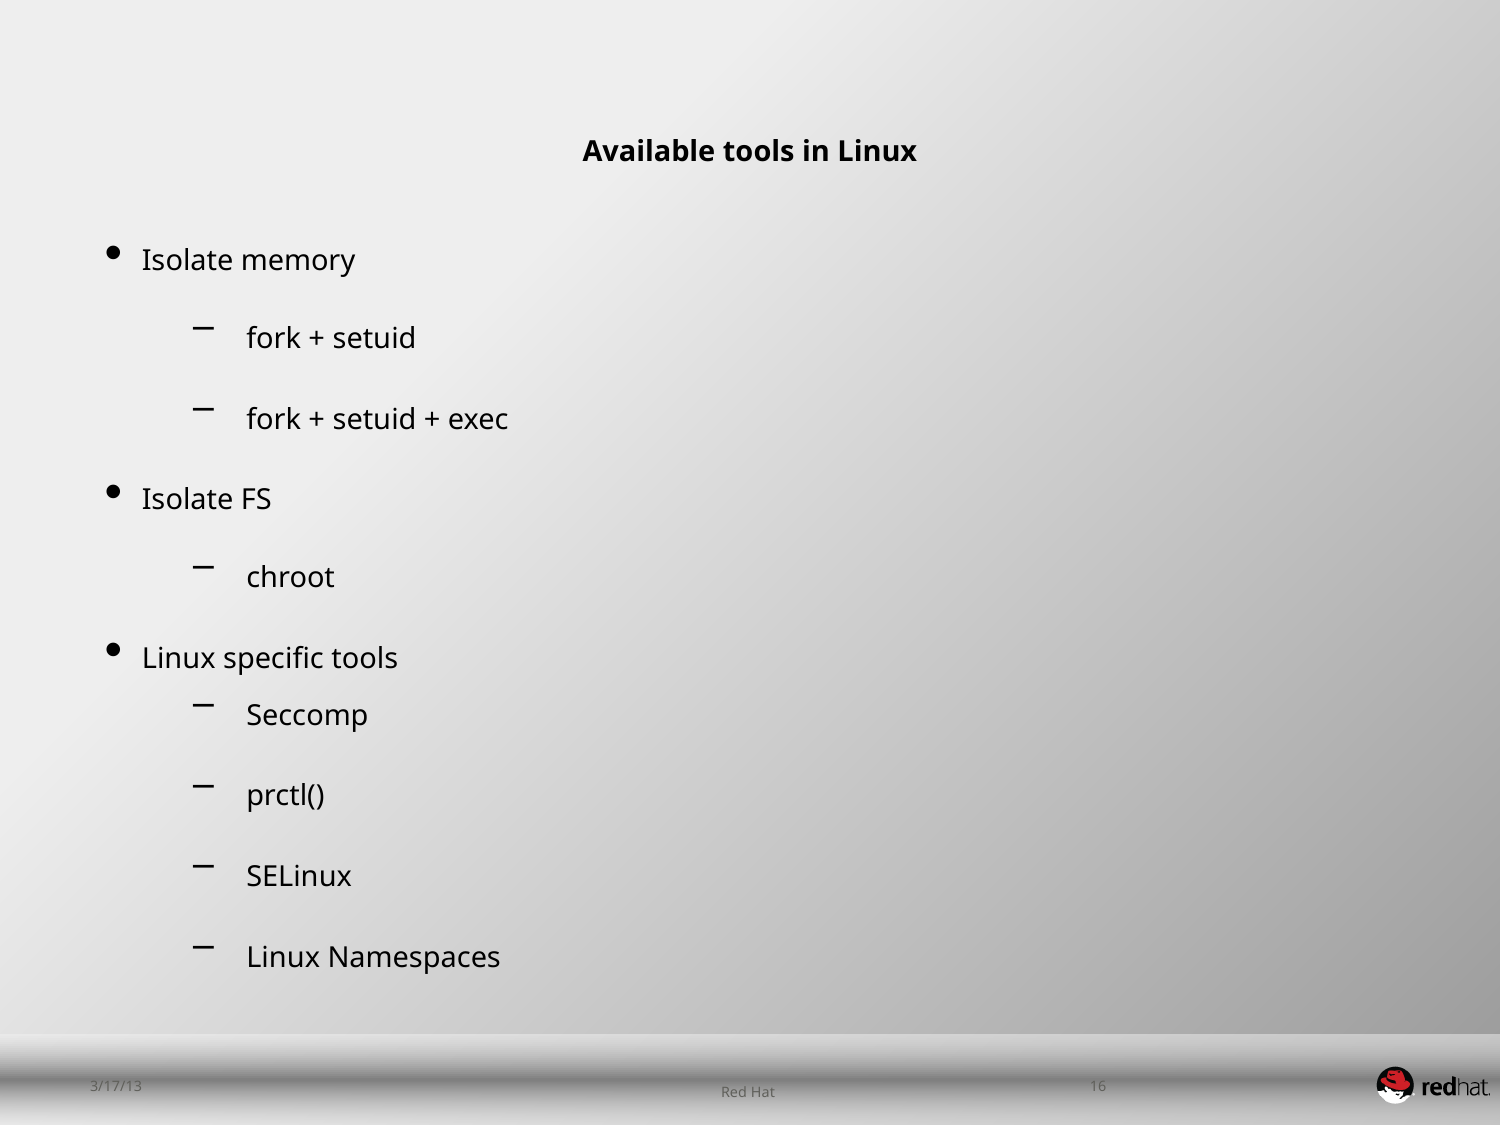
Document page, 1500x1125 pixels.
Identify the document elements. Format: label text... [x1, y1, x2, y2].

list Isolate memory fork + setuid fork + setuid + exec Isolate FS chroot Linux specific tools Seccomp prctl() SELinux Linux Namespaces [74, 209, 1425, 1012]
footer Red Hat [300, 1065, 1200, 1110]
slide_number <number> [1074, 1051, 1337, 1112]
slide_number 3/17/13 [75, 1051, 425, 1112]
picture [1364, 1057, 1500, 1110]
title Available tools in Linux [75, 22, 1426, 188]
